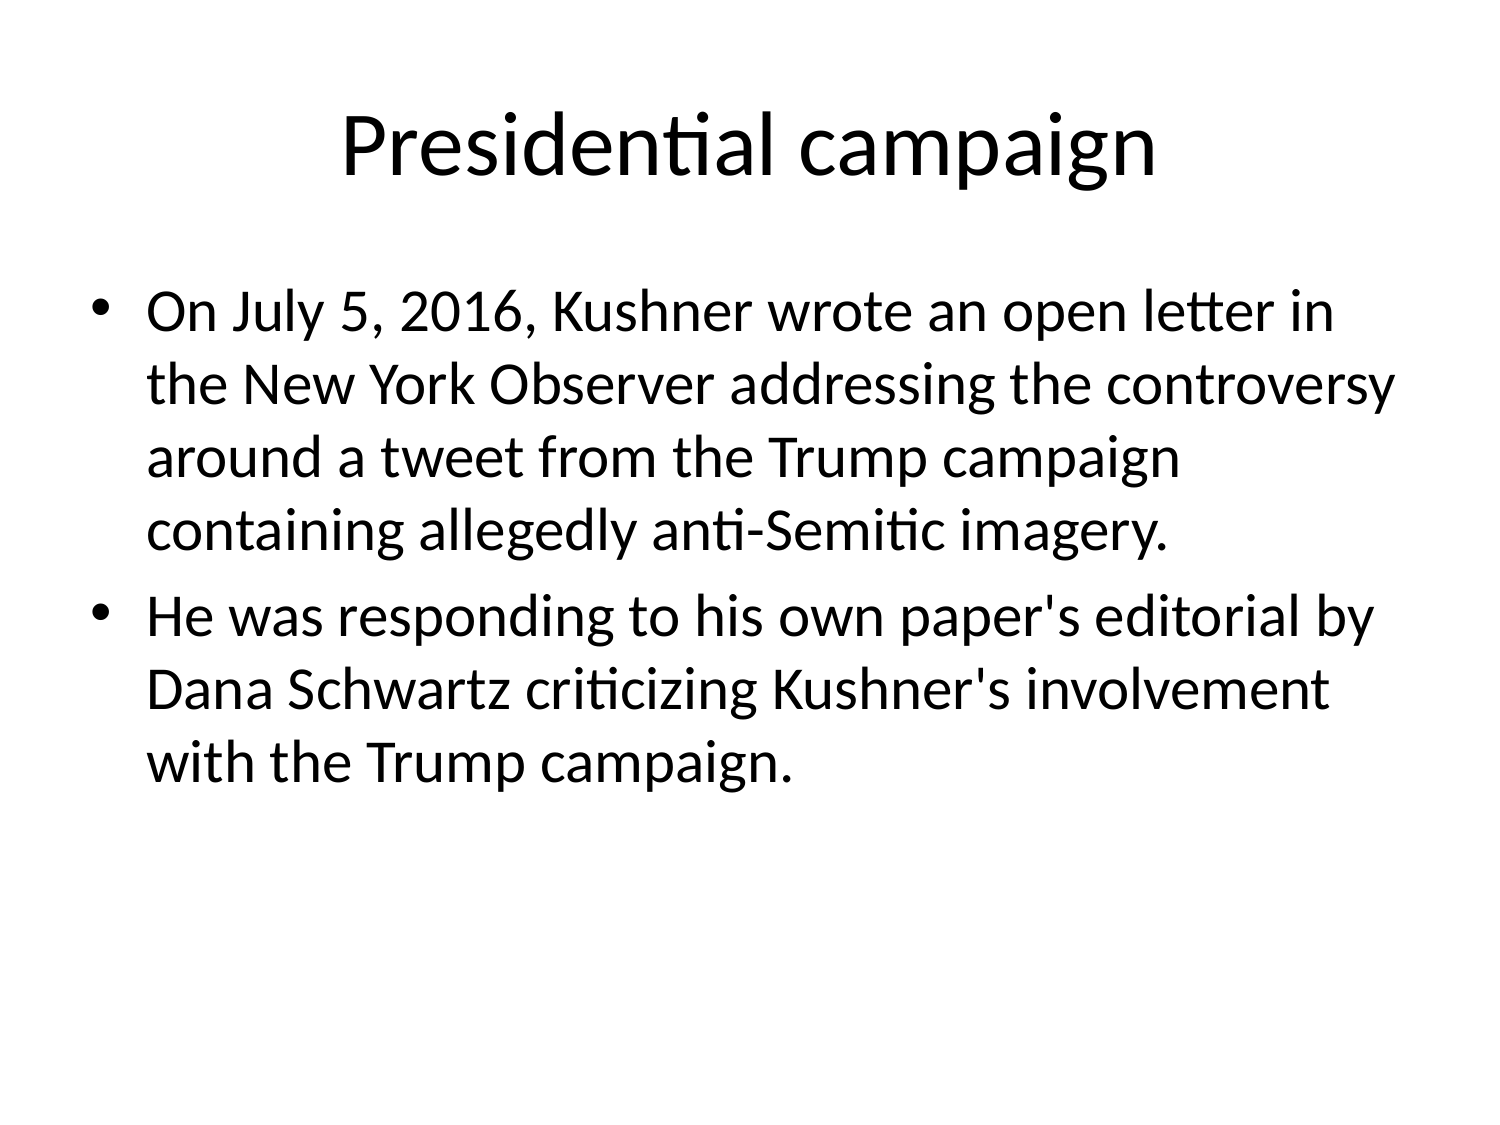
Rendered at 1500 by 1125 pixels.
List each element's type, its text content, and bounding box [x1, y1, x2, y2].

list On July 5, 2016, Kushner wrote an open letter in the New York Observer addressing the controversy around a tweet from the Trump campaign containing allegedly anti-Semitic imagery. He was responding to his own paper's editorial by Dana Schwartz criticizing Kushner's involvement with the Trump campaign. [75, 262, 1425, 1005]
title Presidential campaign [75, 45, 1425, 233]
